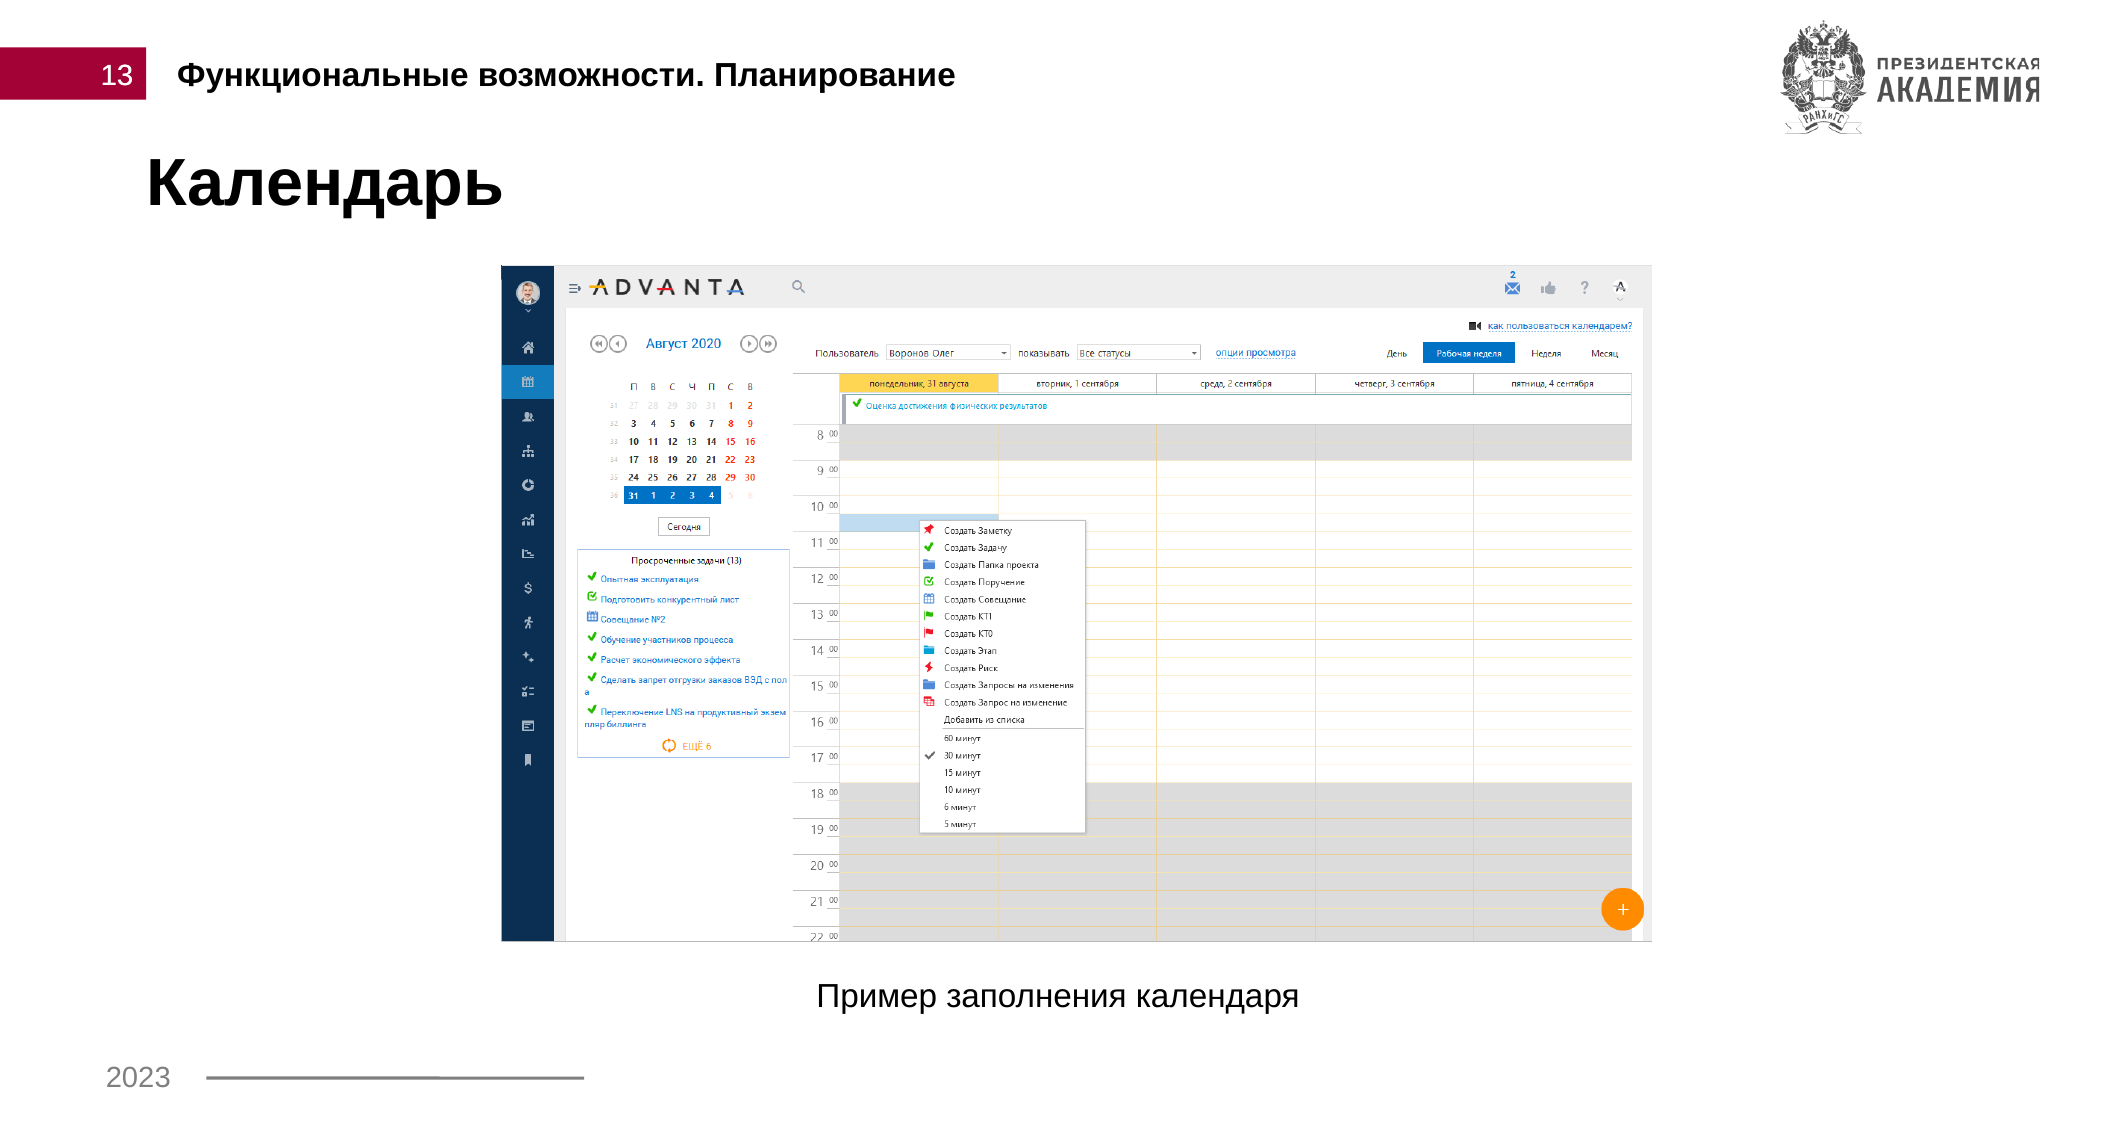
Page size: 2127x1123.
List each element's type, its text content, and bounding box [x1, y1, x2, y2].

title Календарь [146, 147, 1359, 232]
slide_number <номер> [27, 43, 149, 104]
list Пример заполнения календаря [531, 974, 1595, 1034]
picture [1780, 20, 2040, 134]
text_box Функциональные возможности. Планирование [177, 43, 1447, 103]
picture [501, 265, 1652, 942]
